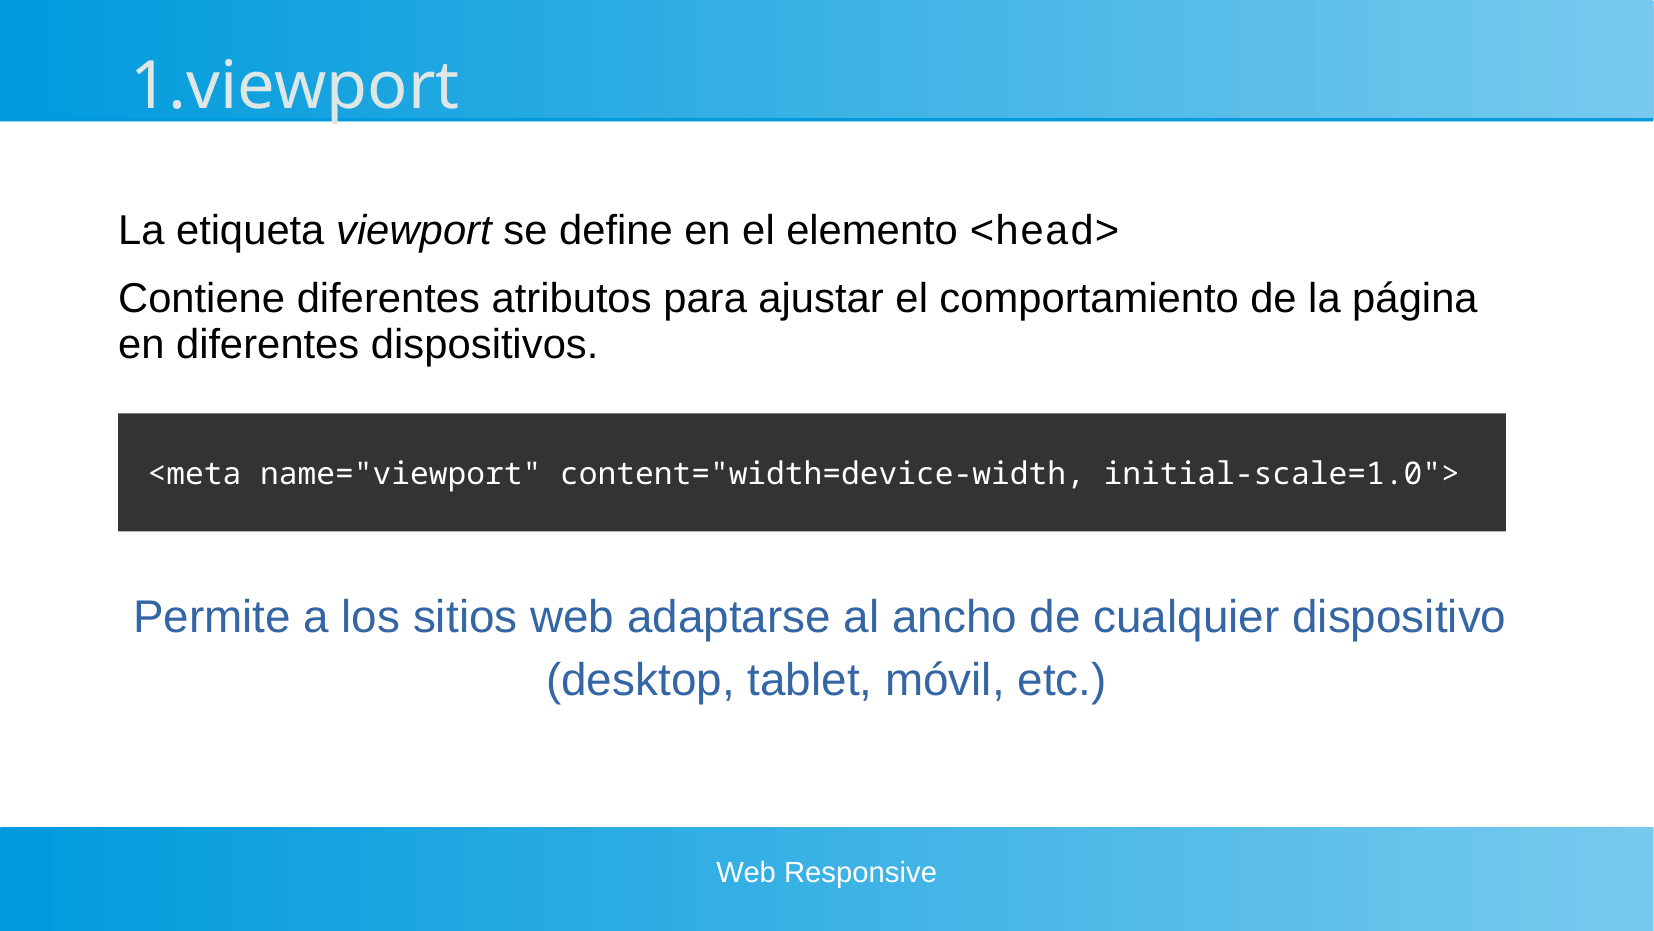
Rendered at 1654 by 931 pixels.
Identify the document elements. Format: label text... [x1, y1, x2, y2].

list Permite a los sitios web adaptarse al ancho de cualquier dispositivo (desktop, tablet, móvil, etc.) [118, 590, 1536, 709]
title 1.viewport [59, 14, 532, 107]
text_box <meta name="viewport" content="width=device-width, initial-scale=1.0"> [118, 413, 1506, 532]
list La etiqueta viewport se define en el elemento <head> Contiene diferentes atributos para ajustar el comportamiento de la página en diferentes dispositivos. [118, 206, 1536, 384]
